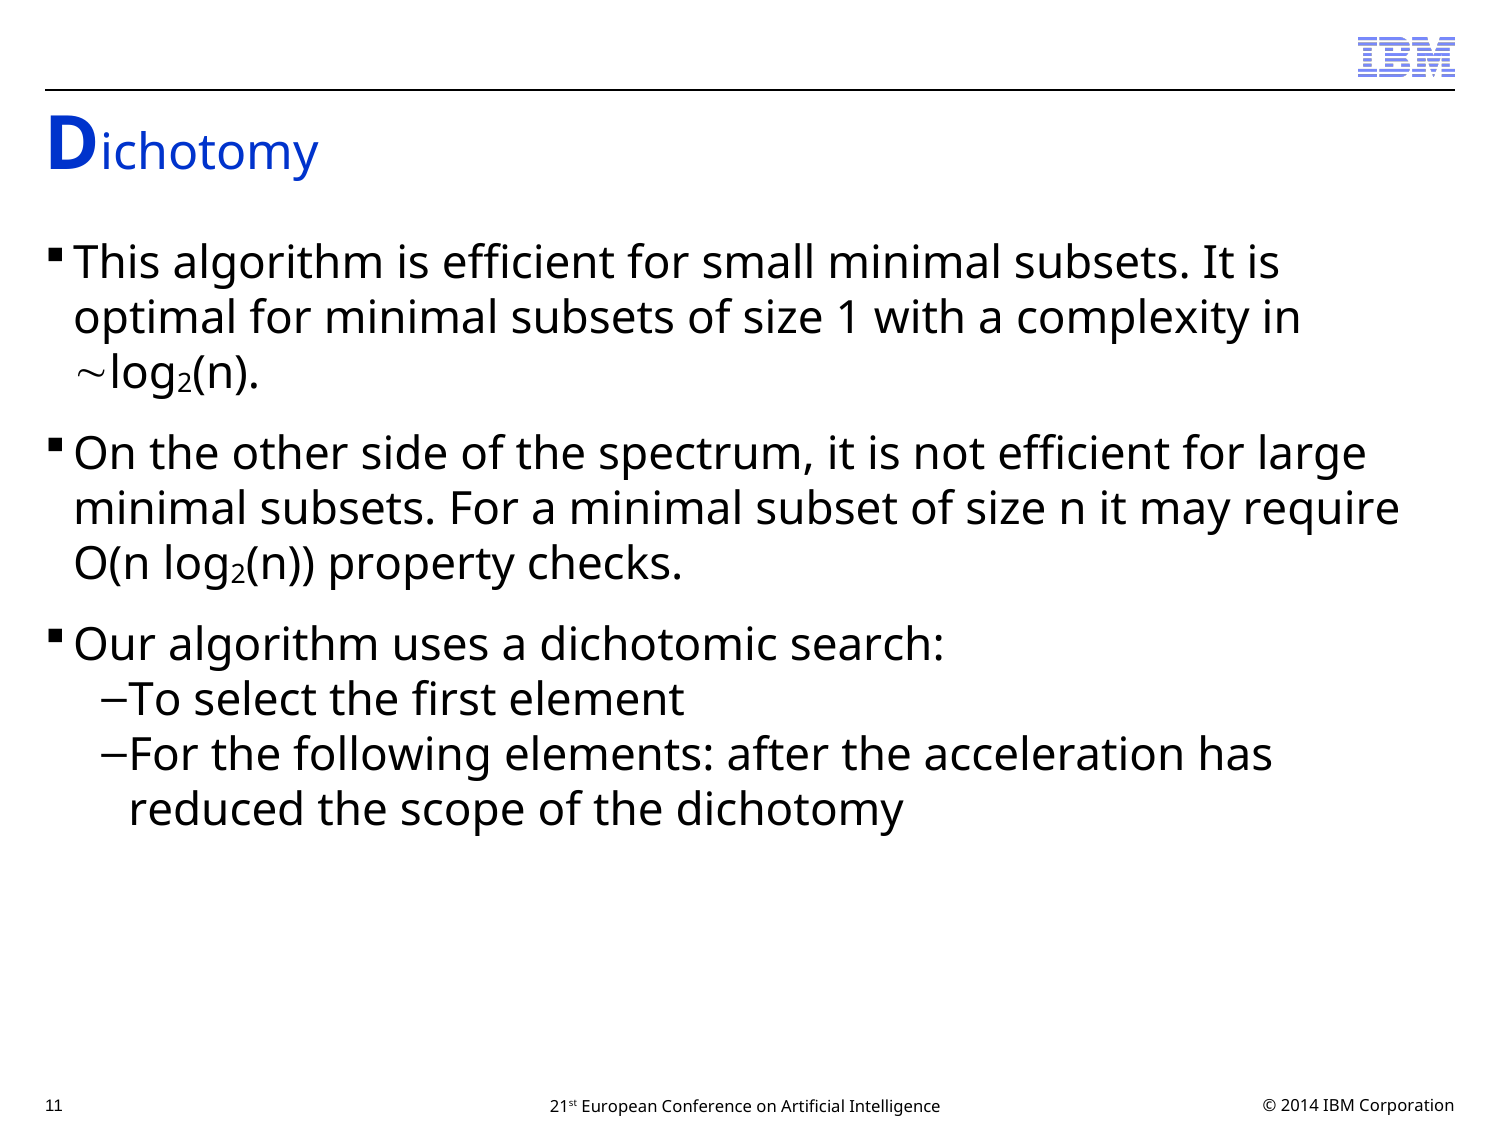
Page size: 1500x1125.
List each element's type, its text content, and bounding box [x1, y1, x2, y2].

title Dichotomy [29, 97, 1500, 203]
list This algorithm is efficient for small minimal subsets. It is optimal for minimal subsets of size 1 with a complexity in log2(n). On the other side of the spectrum, it is not efficient for large minimal subsets. For a minimal subset of size n it may require O(n log2(n)) property checks. Our algorithm uses a dichotomic search: To select the first element For the following elements: after the acceleration has reduced the scope of the dichotomy [29, 224, 1426, 1066]
picture [1358, 37, 1455, 77]
